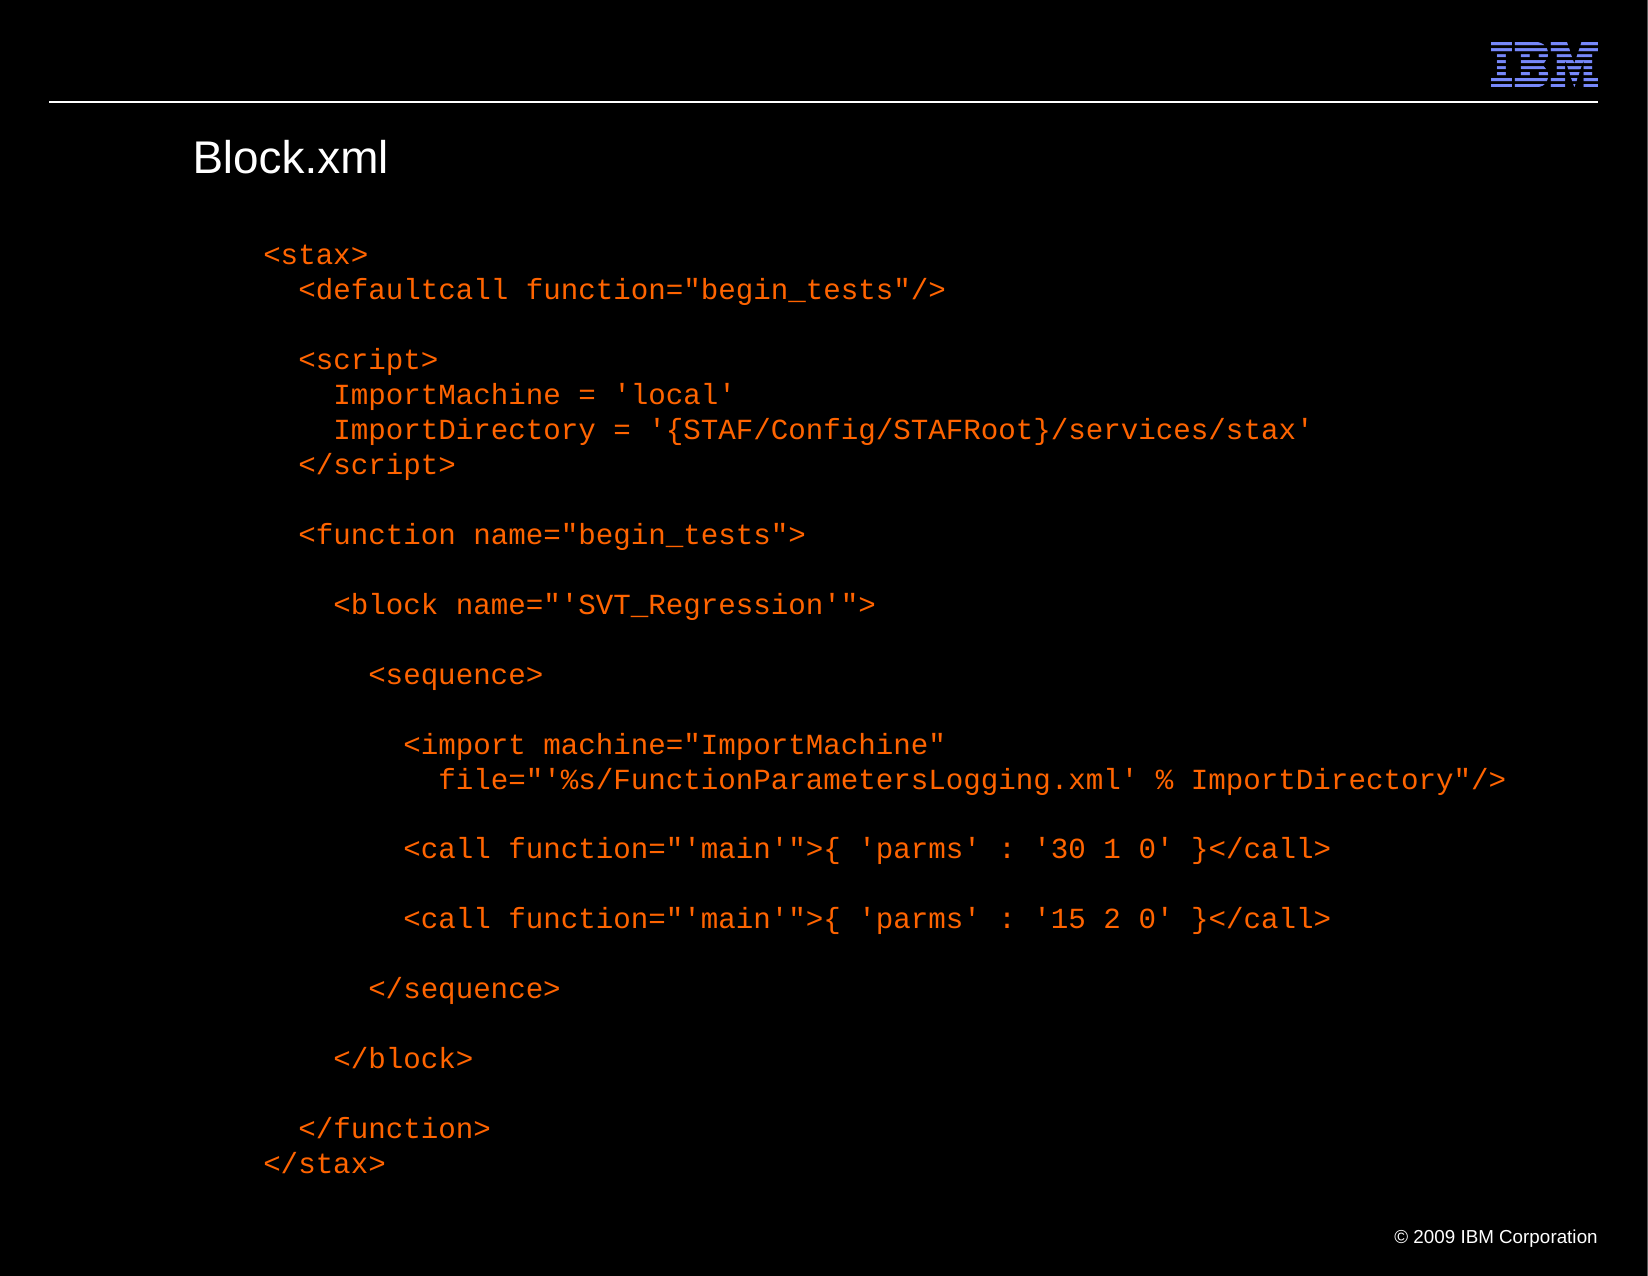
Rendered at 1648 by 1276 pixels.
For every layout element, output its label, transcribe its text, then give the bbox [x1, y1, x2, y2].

picture [1491, 42, 1598, 87]
text_box <stax> <defaultcall function="begin_tests"/> <script> ImportMachine = 'local' ImportDirectory = '{STAF/Config/STAFRoot}/services/stax' </script> <function name="begin_tests"> <block name="'SVT_Regression'"> <sequence> <import machine="ImportMachine" file="'%s/FunctionParametersLogging.xml' % ImportDirectory"/> <call function="'main'">{ 'parms' : '30 1 0' }</call> <call function="'main'">{ 'parms' : '15 2 0' }</call> </sequence> </block> </function> </stax> [248, 227, 1648, 1188]
title Block.xml [175, 125, 1648, 219]
